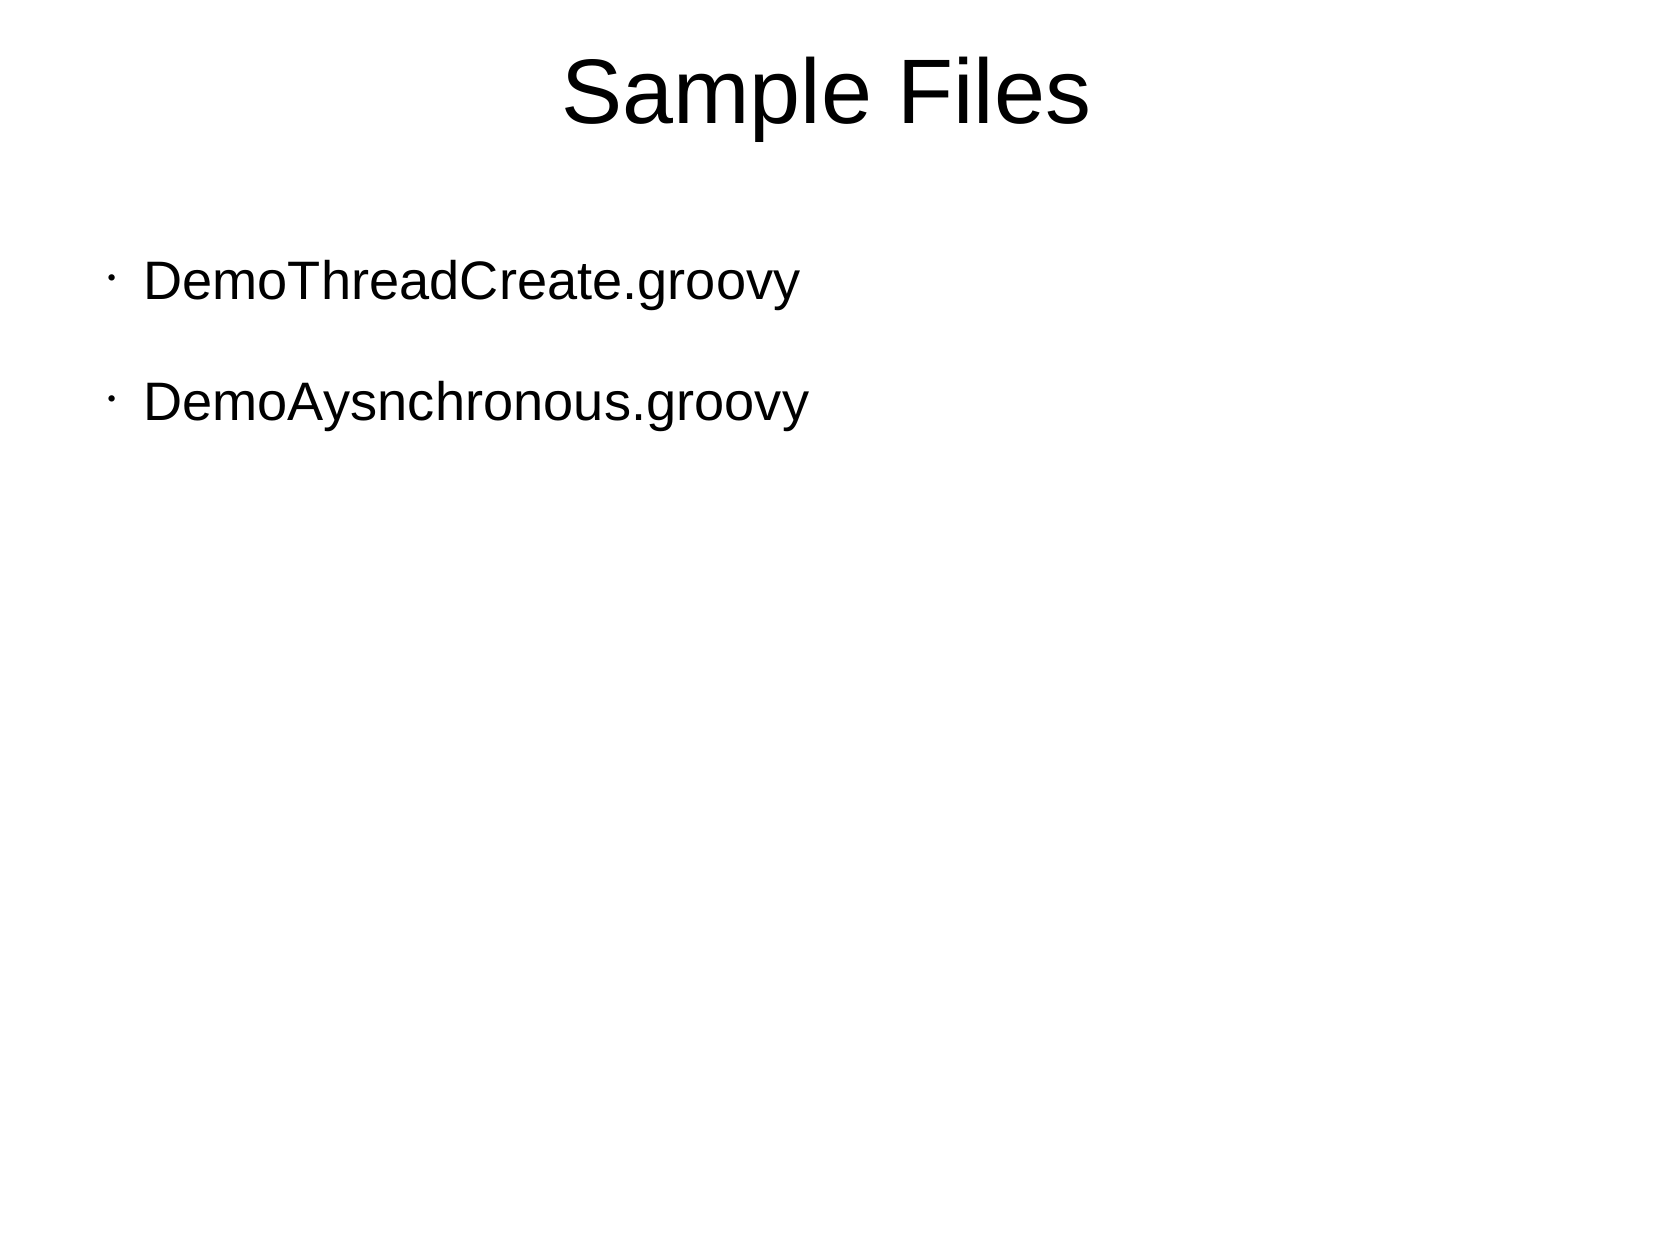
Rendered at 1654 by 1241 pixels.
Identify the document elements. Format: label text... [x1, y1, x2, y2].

text_box DemoThreadCreate.groovy DemoAysnchronous.groovy [90, 240, 1546, 527]
title Sample Files [82, 40, 1571, 144]
